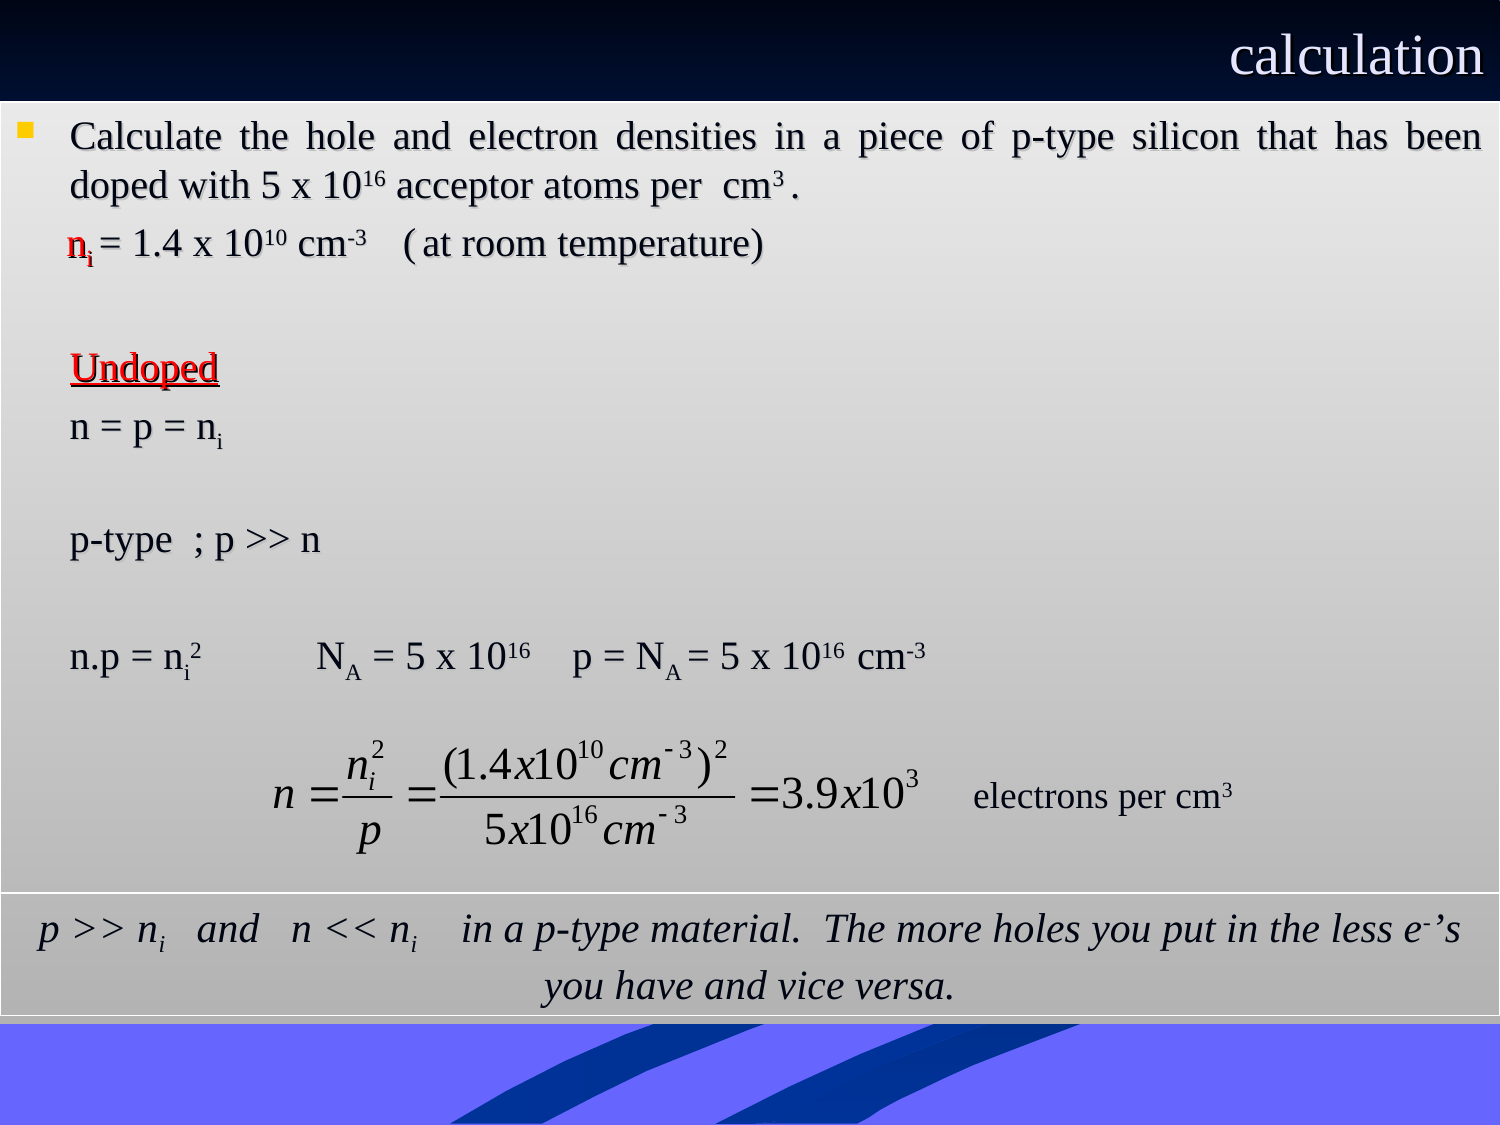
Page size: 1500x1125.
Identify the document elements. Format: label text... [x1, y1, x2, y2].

title calculation [0, 0, 1500, 101]
text_box p >> ni and n << ni in a p-type material. The more holes you put in the less e-’s you have and vice versa. [0, 893, 1500, 1016]
chart [265, 727, 929, 862]
text_box [0, 1016, 1500, 1024]
list Calculate the hole and electron densities in a piece of p-type silicon that has been doped with 5 x 1016 acceptor atoms per cm3 . ni = 1.4 x 1010 cm-3 ( at room temperature) Undoped n = p = ni p-type ; p >> n n.p = ni2 NA = 5 x 1016 p = NA = 5 x 1016 cm-3 [0, 101, 1500, 893]
text_box electrons per cm3 [958, 763, 1248, 824]
